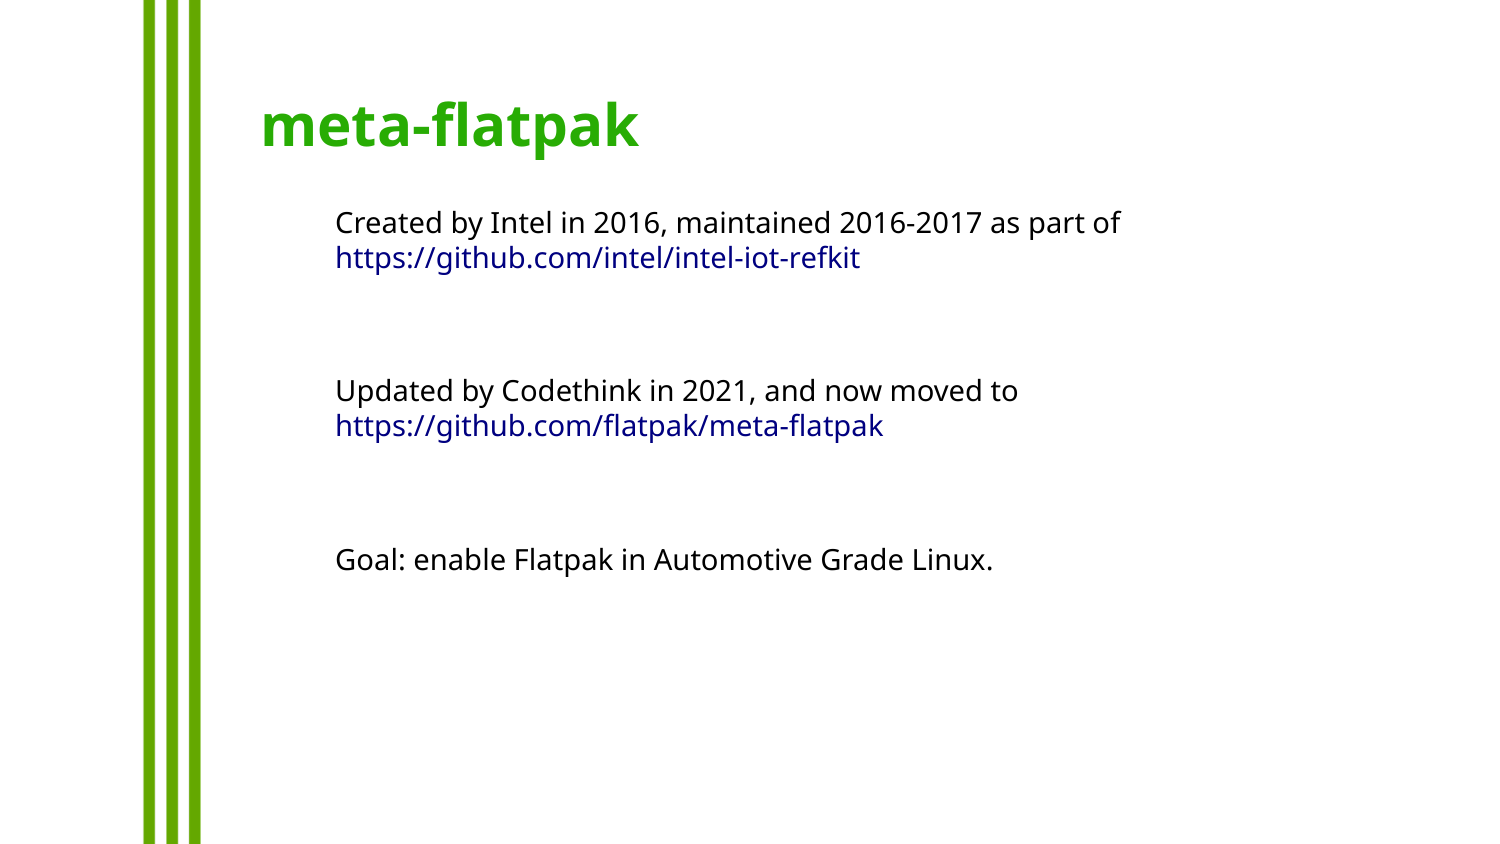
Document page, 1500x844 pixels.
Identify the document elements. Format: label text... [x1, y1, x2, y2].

title meta-flatpak [245, 72, 1386, 189]
picture [0, 0, 532, 844]
list Created by Intel in 2016, maintained 2016-2017 as part of https://github.com/intel/intel-iot-refkit Updated by Codethink in 2021, and now moved to https://github.com/flatpak/meta-flatpak Goal: enable Flatpak in Automotive Grade Linux. [249, 189, 1390, 750]
